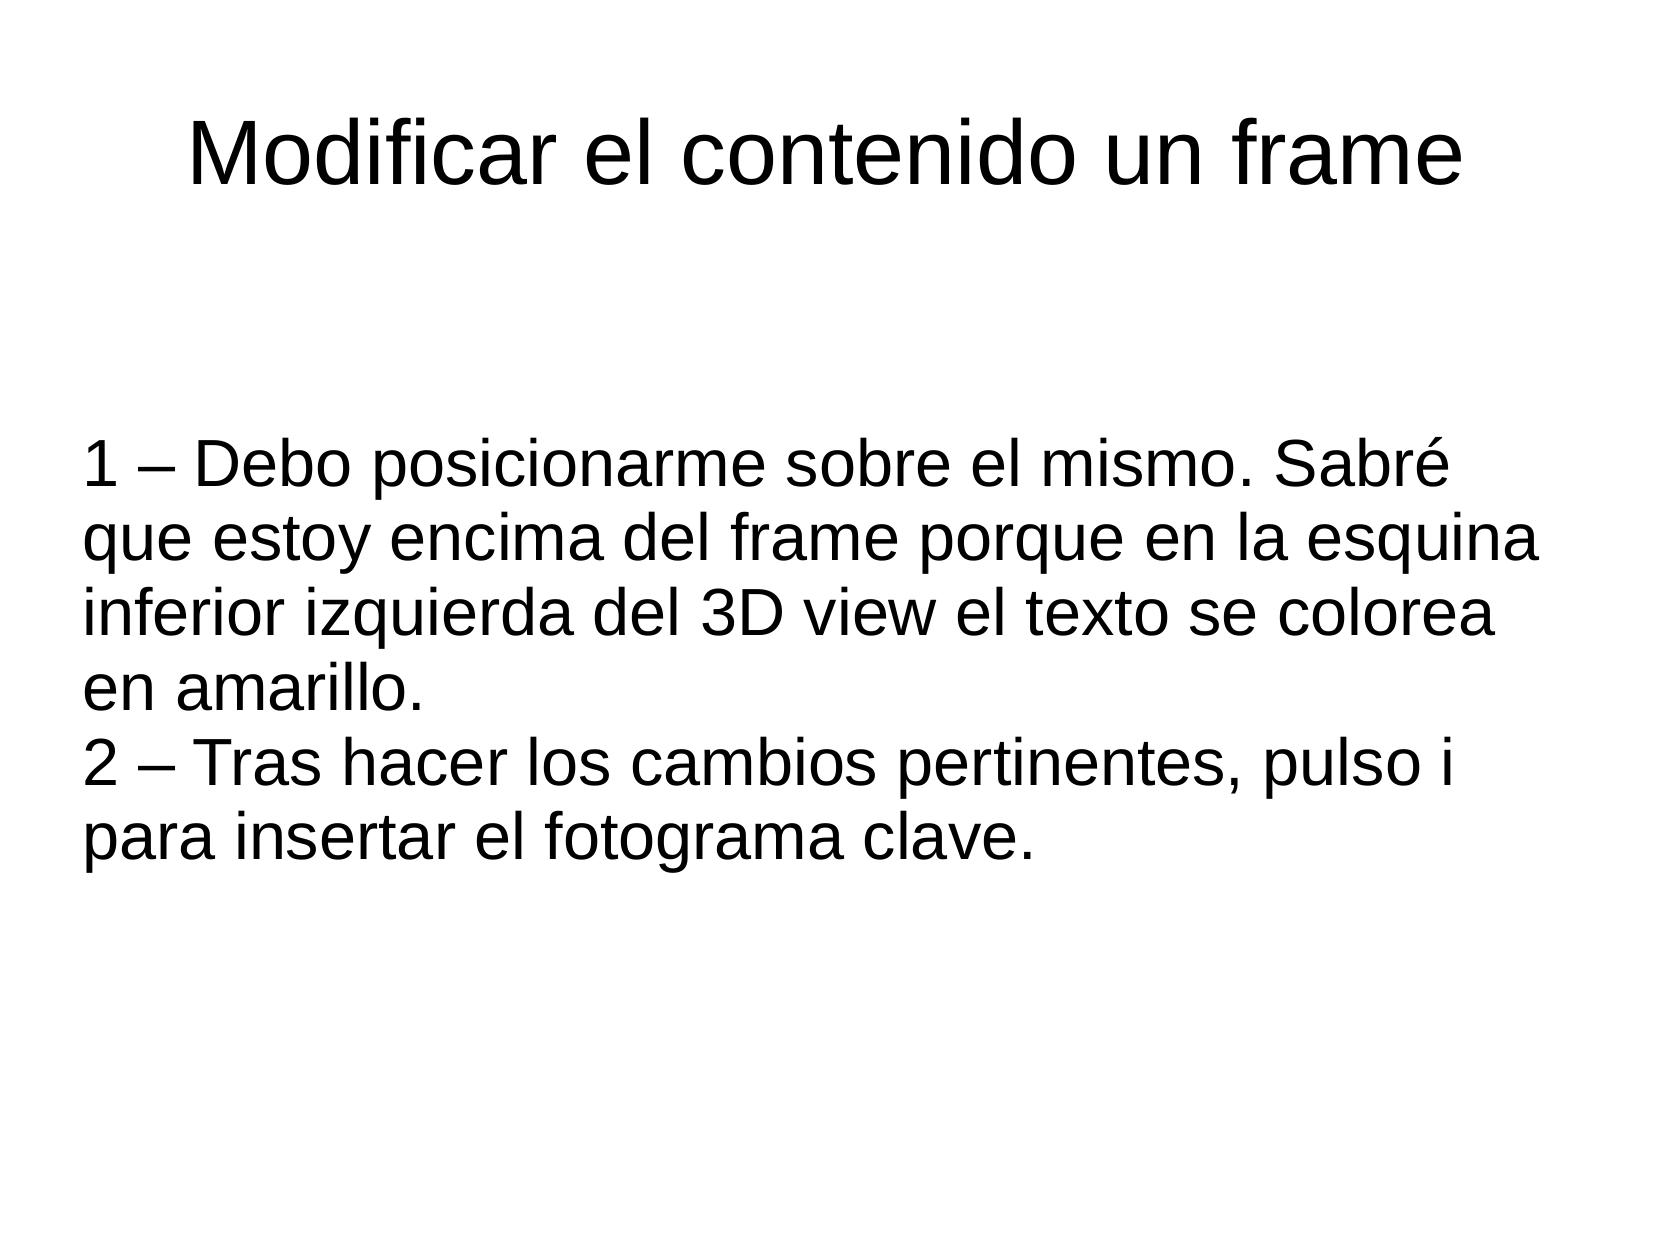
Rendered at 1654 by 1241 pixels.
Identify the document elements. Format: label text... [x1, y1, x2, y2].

subtitle 1 – Debo posicionarme sobre el mismo. Sabré que estoy encima del frame porque en la esquina inferior izquierda del 3D view el texto se colorea en amarillo. 2 – Tras hacer los cambios pertinentes, pulso i para insertar el fotograma clave. [82, 290, 1571, 1010]
title Modificar el contenido un frame [82, 49, 1571, 257]
